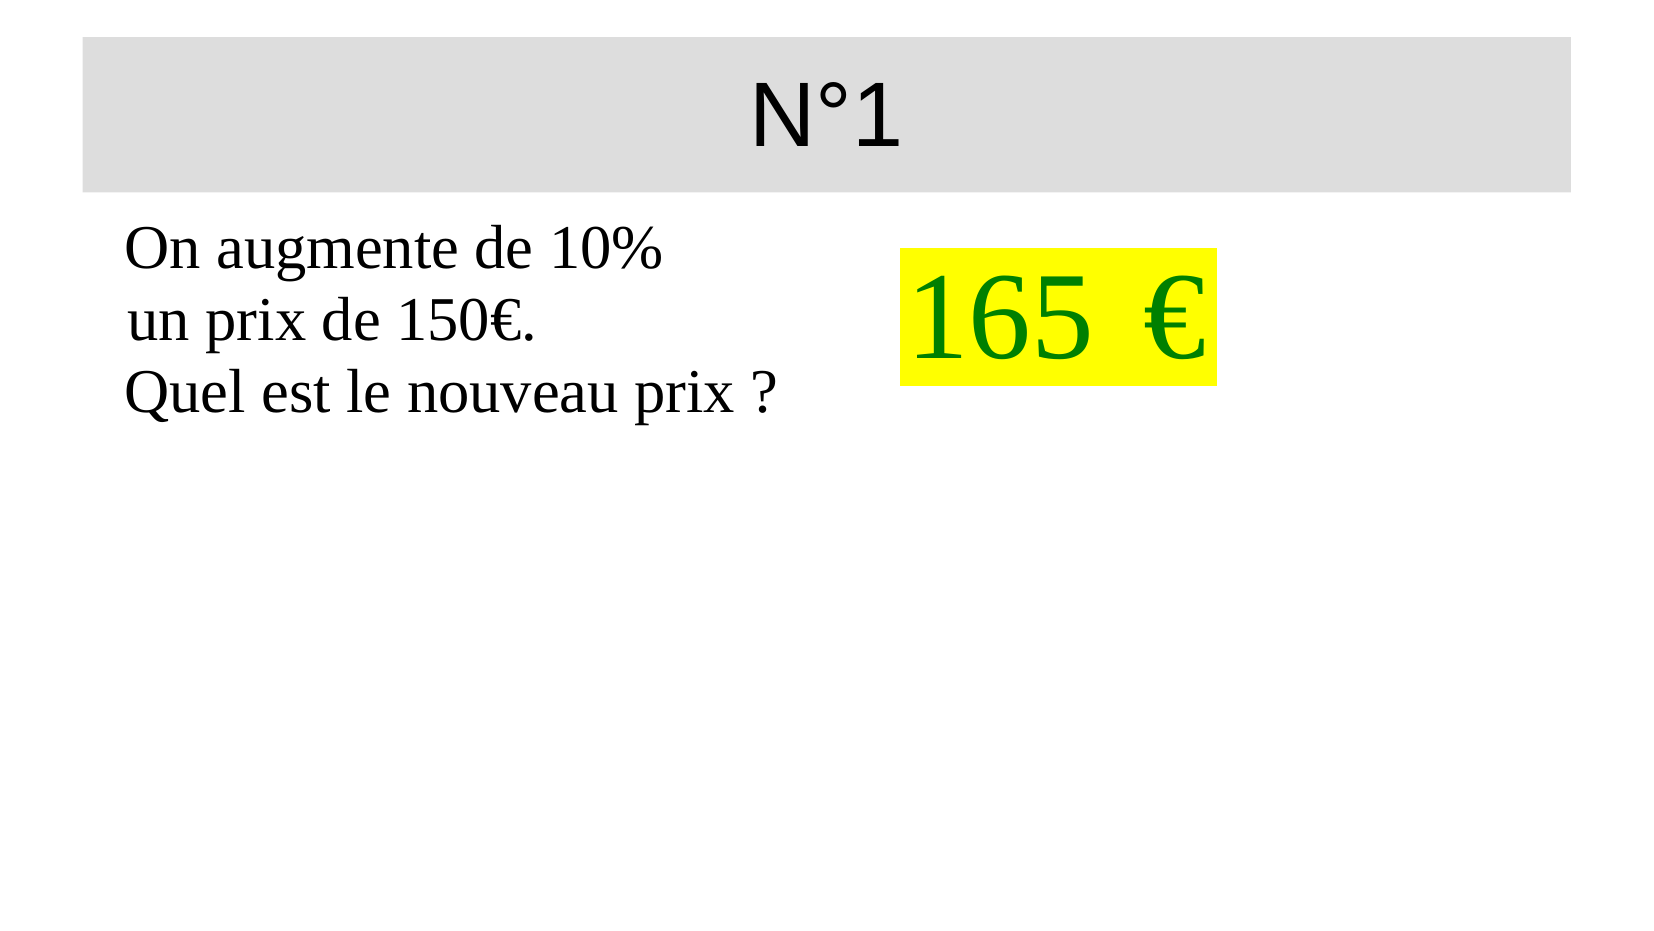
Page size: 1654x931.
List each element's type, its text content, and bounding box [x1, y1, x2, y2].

chart [118, 212, 788, 426]
title N°1 [82, 37, 1571, 193]
chart [899, 248, 1217, 387]
